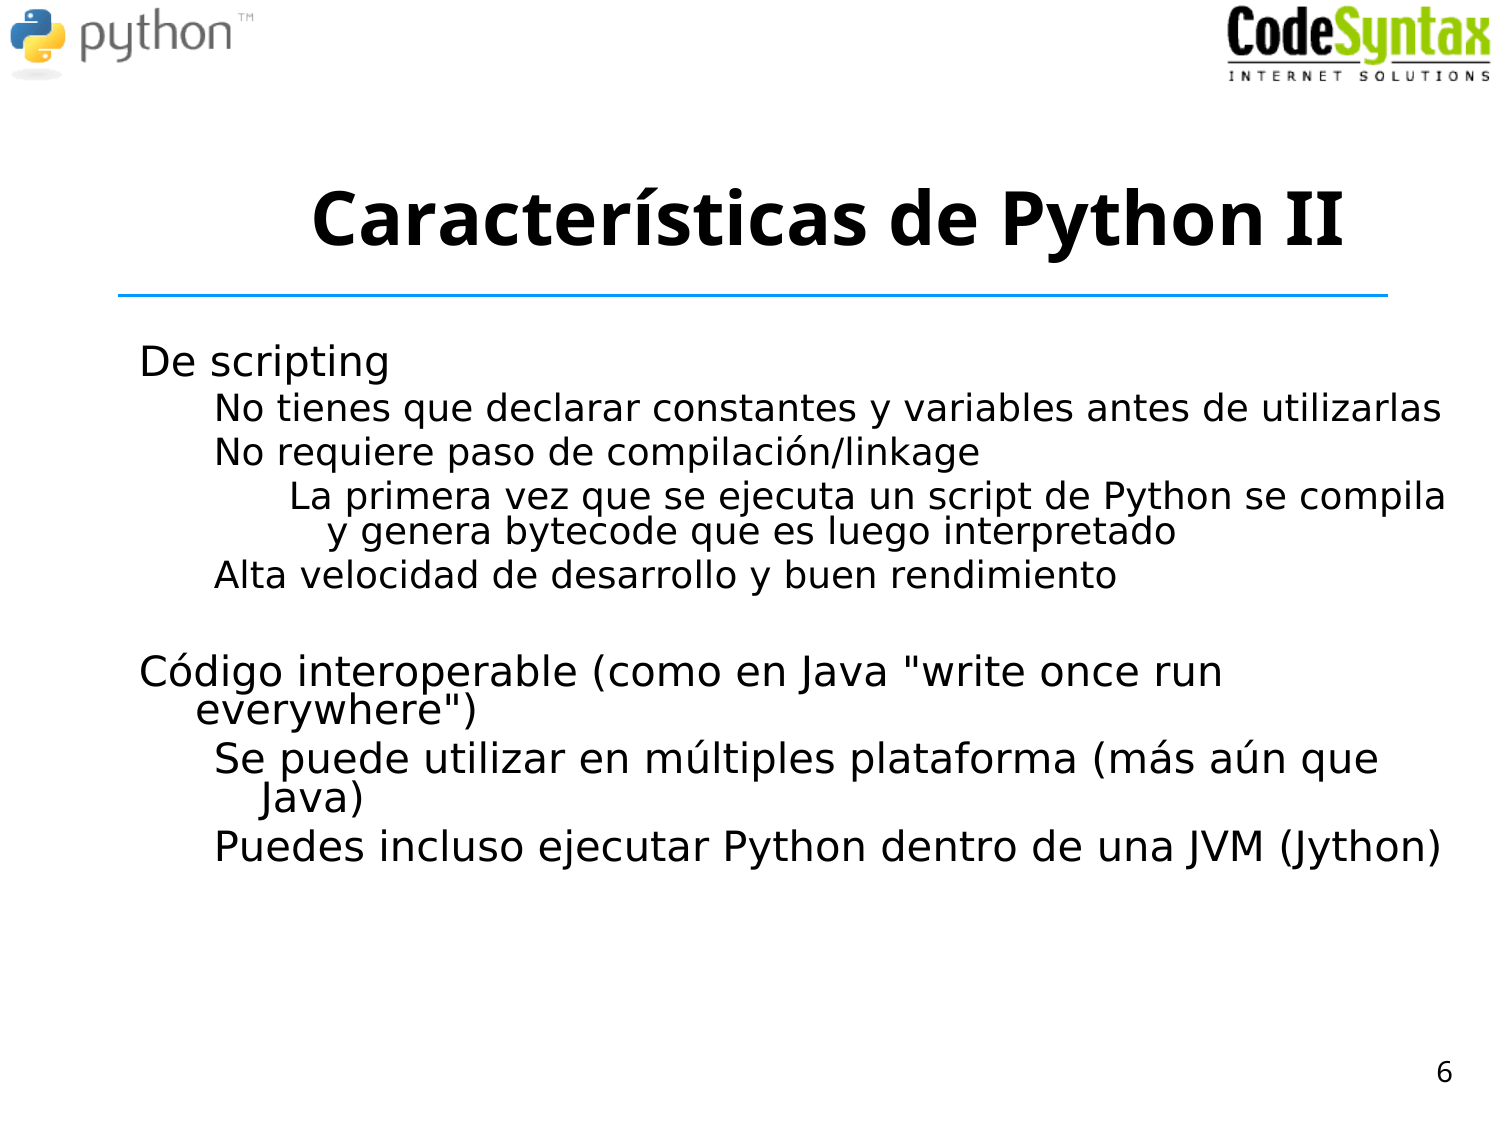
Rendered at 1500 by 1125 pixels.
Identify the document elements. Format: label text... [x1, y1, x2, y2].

title Características de Python II [188, 35, 1468, 276]
picture [0, 0, 286, 92]
list De scripting No tienes que declarar constantes y variables antes de utilizarlas No requiere paso de compilación/linkage La primera vez que se ejecuta un script de Python se compila y genera bytecode que es luego interpretado Alta velocidad de desarrollo y buen rendimiento Código interoperable (como en Java "write once run everywhere") Se puede utilizar en múltiples plataforma (más aún que Java) Puedes incluso ejecutar Python dentro de una JVM (Jython) [123, 337, 1469, 1047]
picture [1226, 5, 1500, 83]
